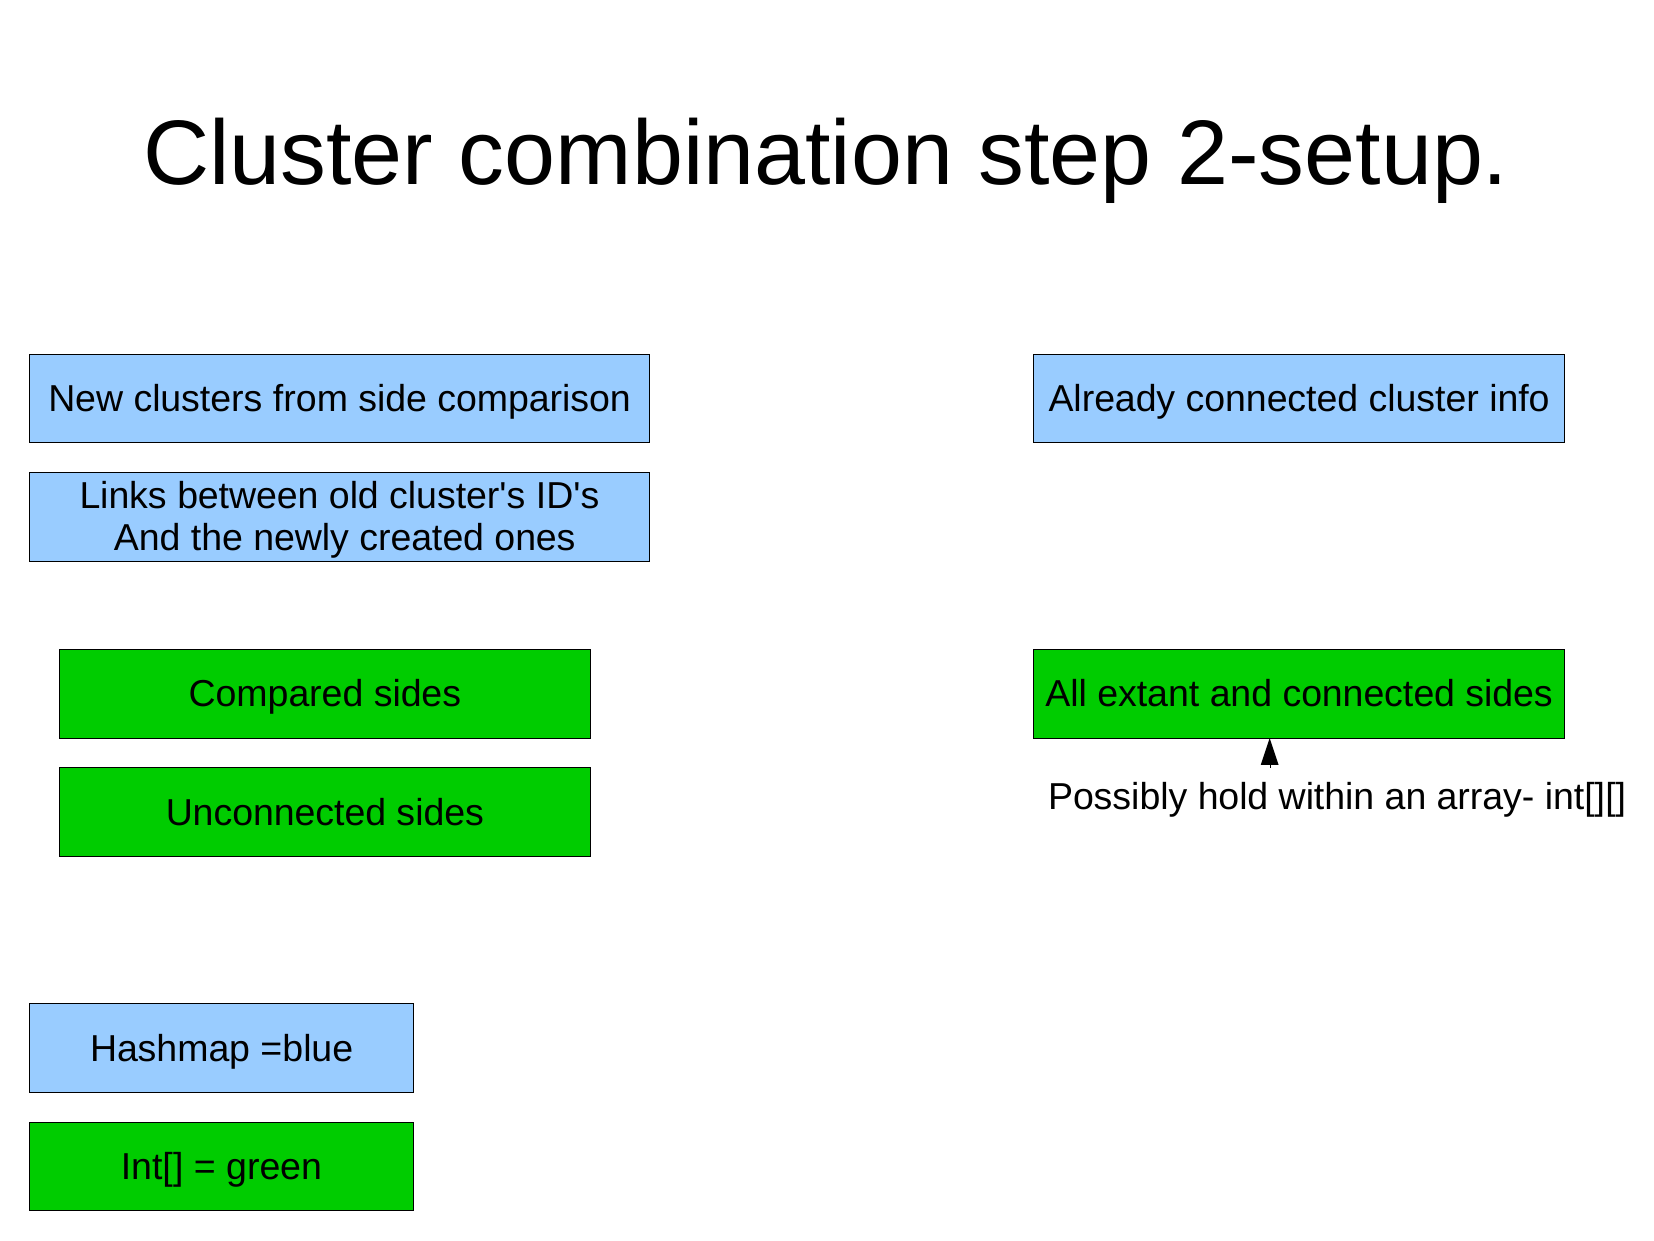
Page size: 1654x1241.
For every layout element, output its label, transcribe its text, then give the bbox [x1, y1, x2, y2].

text_box Hashmap =blue [29, 1003, 414, 1093]
text_box Compared sides [59, 649, 591, 739]
text_box All extant and connected sides [1033, 649, 1565, 739]
text_box Already connected cluster info [1033, 354, 1565, 443]
text_box Int[] = green [29, 1122, 414, 1211]
text_box Links between old cluster's ID's And the newly created ones [29, 472, 650, 562]
title Cluster combination step 2-setup. [82, 49, 1571, 257]
text_box Unconnected sides [59, 767, 591, 857]
text_box Possibly hold within an array- int[][] [1033, 767, 1654, 825]
text_box New clusters from side comparison [29, 354, 650, 443]
